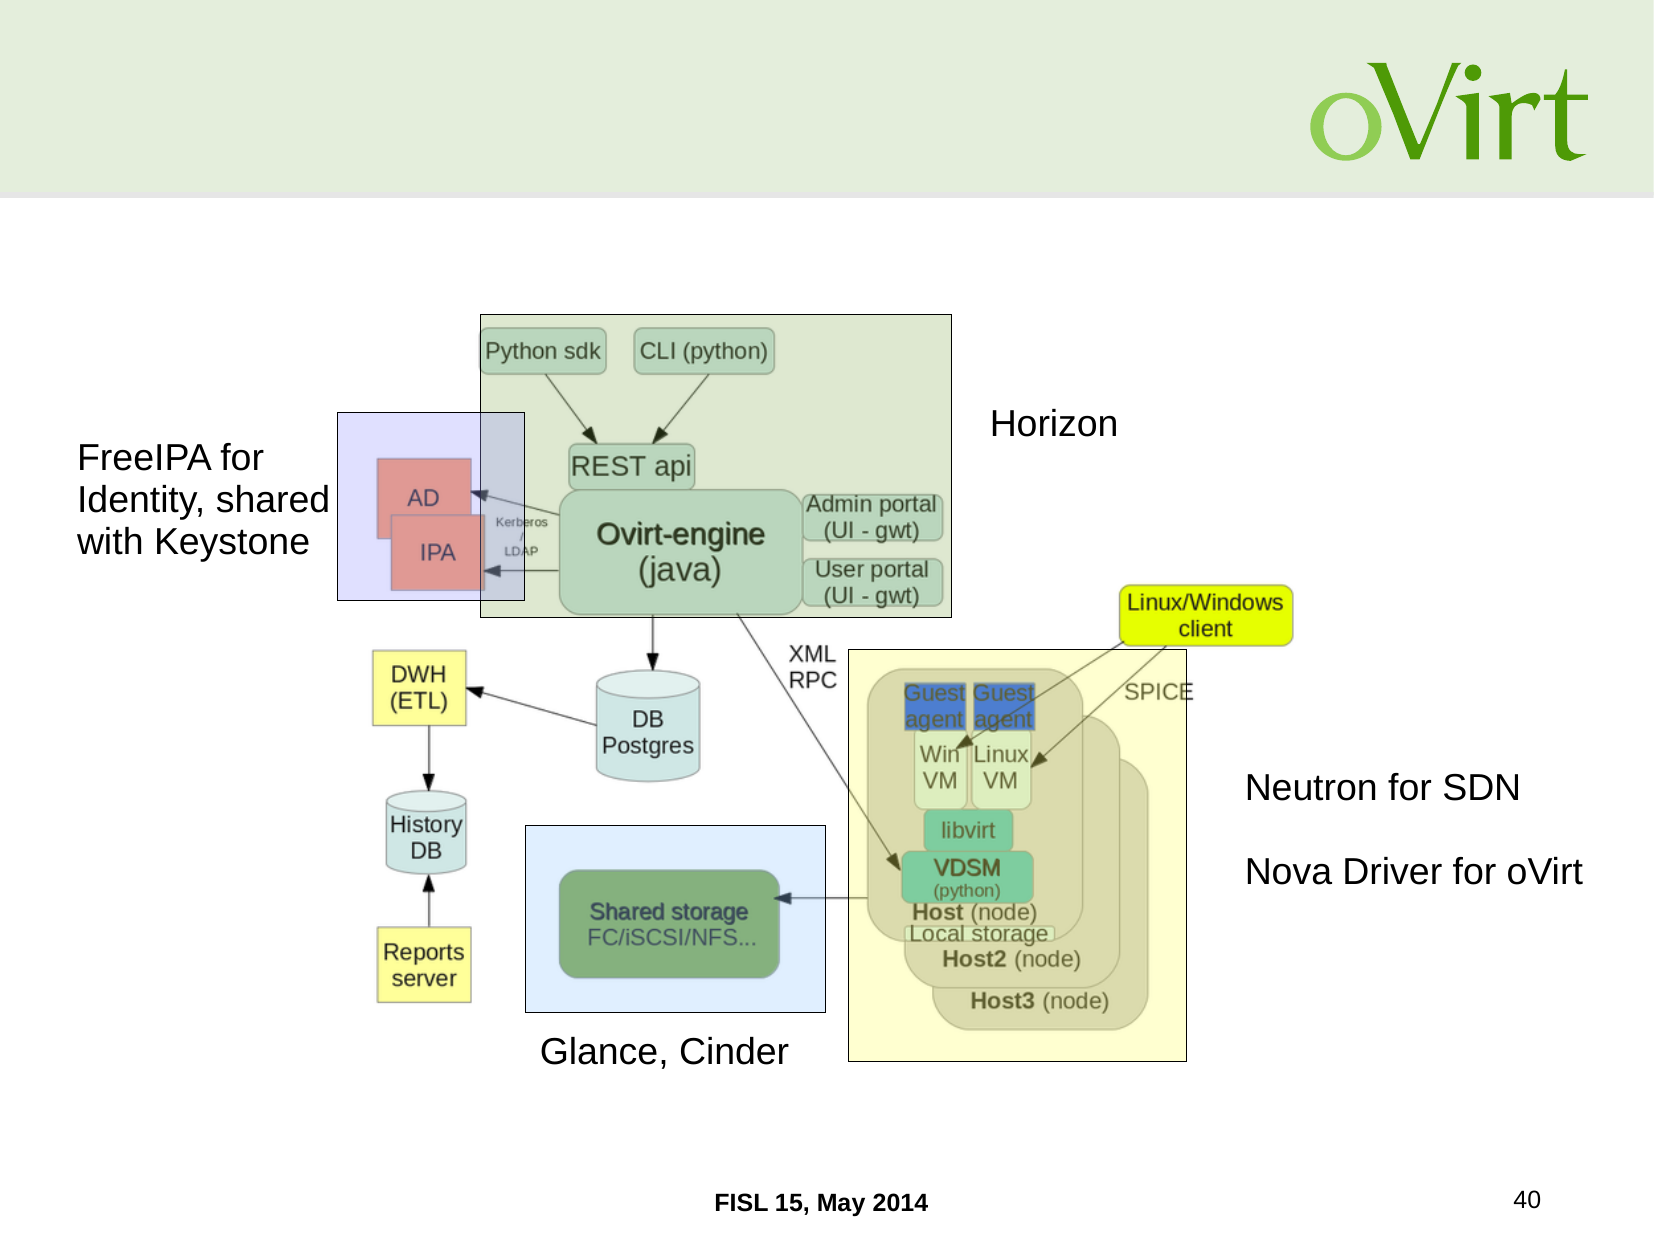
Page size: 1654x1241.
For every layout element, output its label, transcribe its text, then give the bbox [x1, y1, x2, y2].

text_box [848, 649, 1187, 1062]
text_box [525, 825, 826, 1013]
text_box Neutron for SDN Nova Driver for oVirt [1230, 759, 1598, 901]
text_box Horizon [975, 394, 1134, 452]
picture [317, 244, 1344, 1039]
text_box Glance, Cinder [525, 1023, 805, 1081]
text_box [337, 314, 952, 618]
text_box FreeIPA for Identity, shared with Keystone [62, 429, 346, 571]
